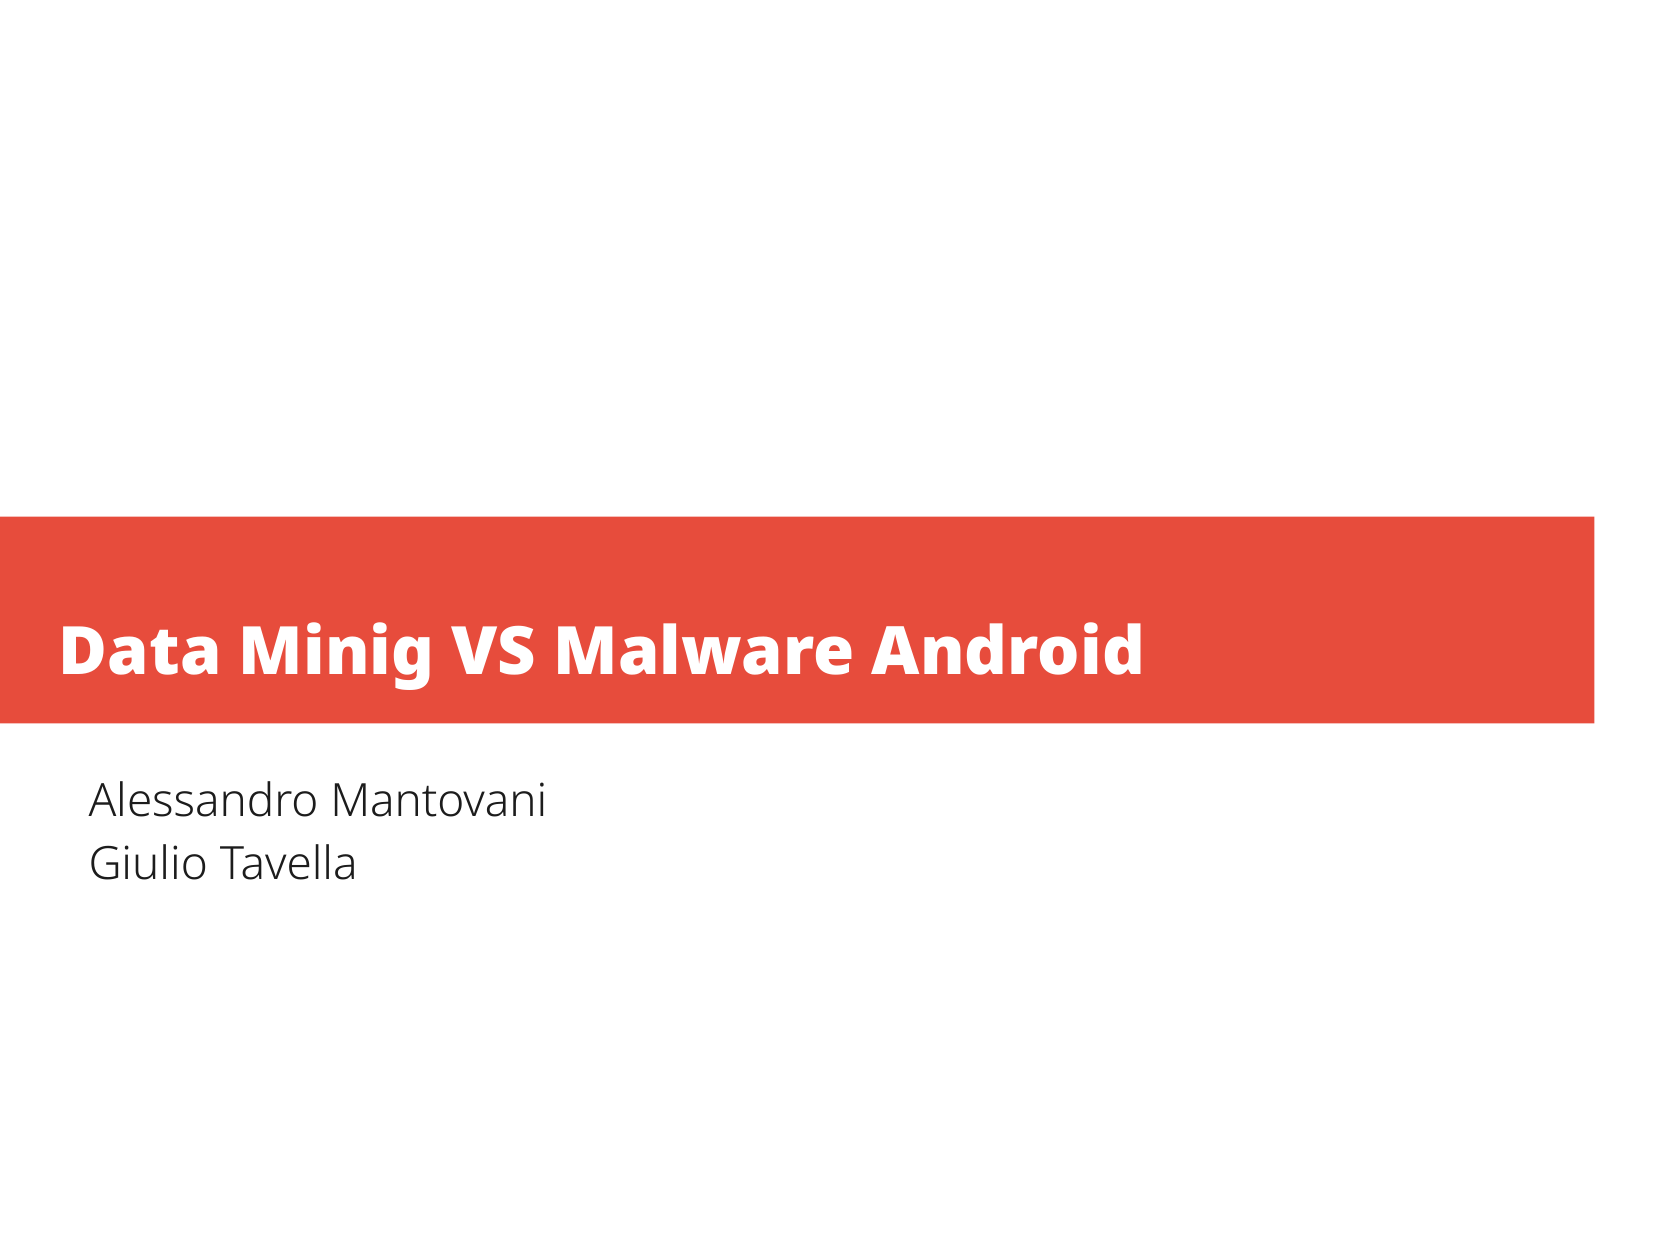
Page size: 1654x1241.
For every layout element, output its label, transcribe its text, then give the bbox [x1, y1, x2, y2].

title Data Minig VS Malware Android [59, 546, 1595, 694]
subtitle Alessandro Mantovani Giulio Tavella [88, 767, 1595, 1182]
